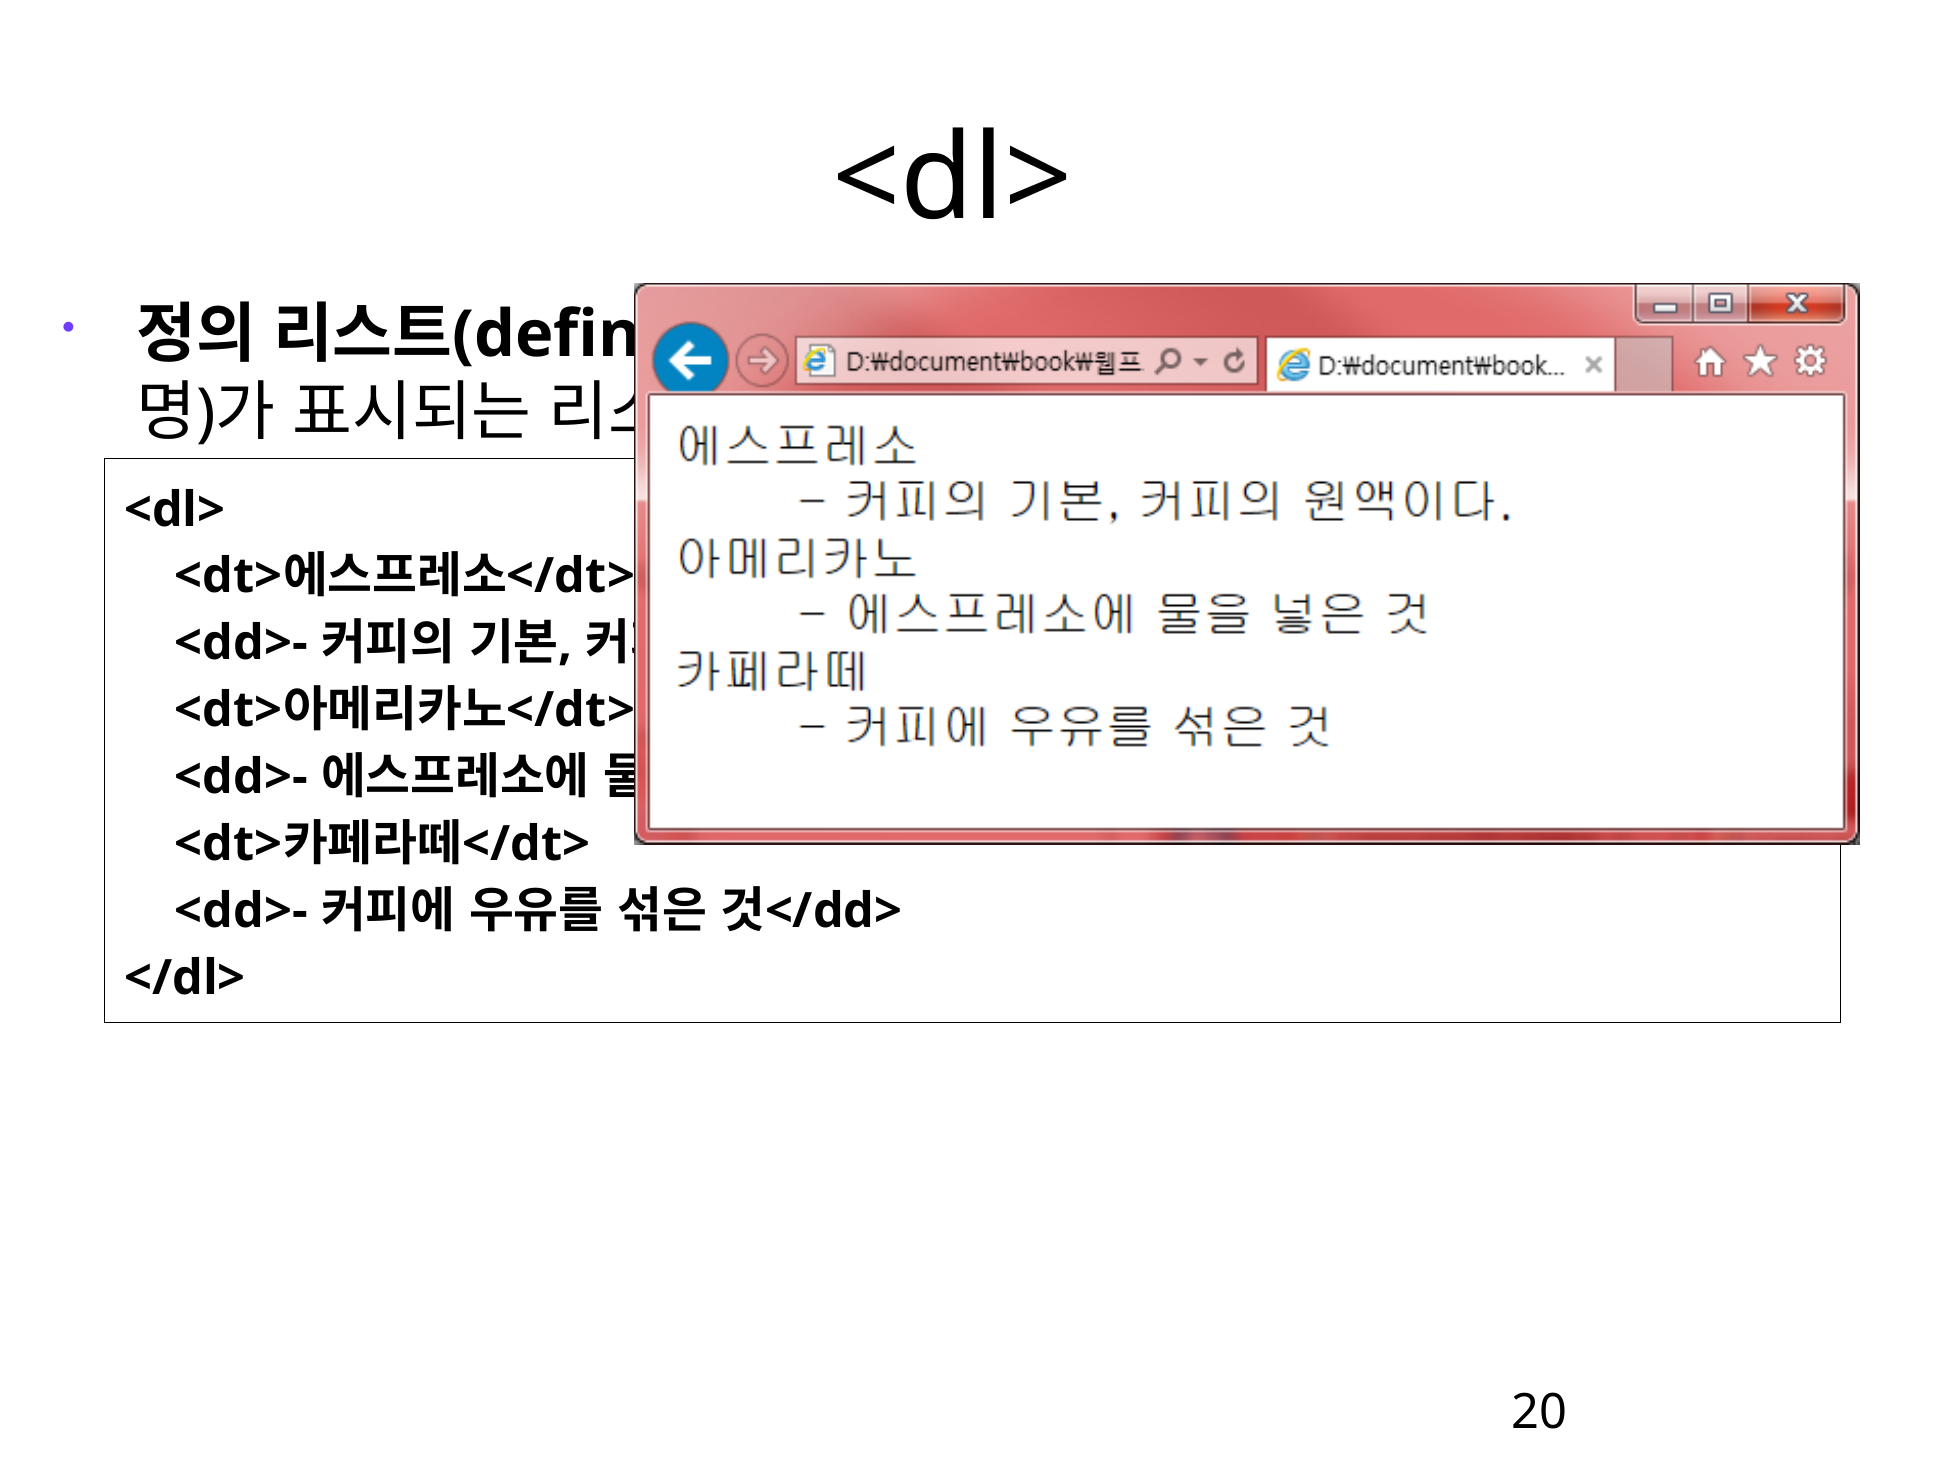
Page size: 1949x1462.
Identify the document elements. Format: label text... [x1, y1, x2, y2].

text_box <dl> <dt>에스프레소</dt> <dd>- 커피의 기본, 커피의 원액이다.</dd> <dt>아메리카노</dt> <dd>- 에스프레소에 물을 넣은 것</dd> <dt>카페라떼</dt> <dd>- 커피에 우유를 섞은 것</dd> </dl> [104, 458, 1841, 1023]
title <dl> [156, 92, 1749, 255]
list 정의 리스트(definition list): 항목들과 함께 항목들의 정의(설명)가 표시되는 리스트 [48, 284, 1897, 1343]
picture [634, 283, 1860, 845]
slide_number <숫자> [1496, 1372, 1899, 1462]
